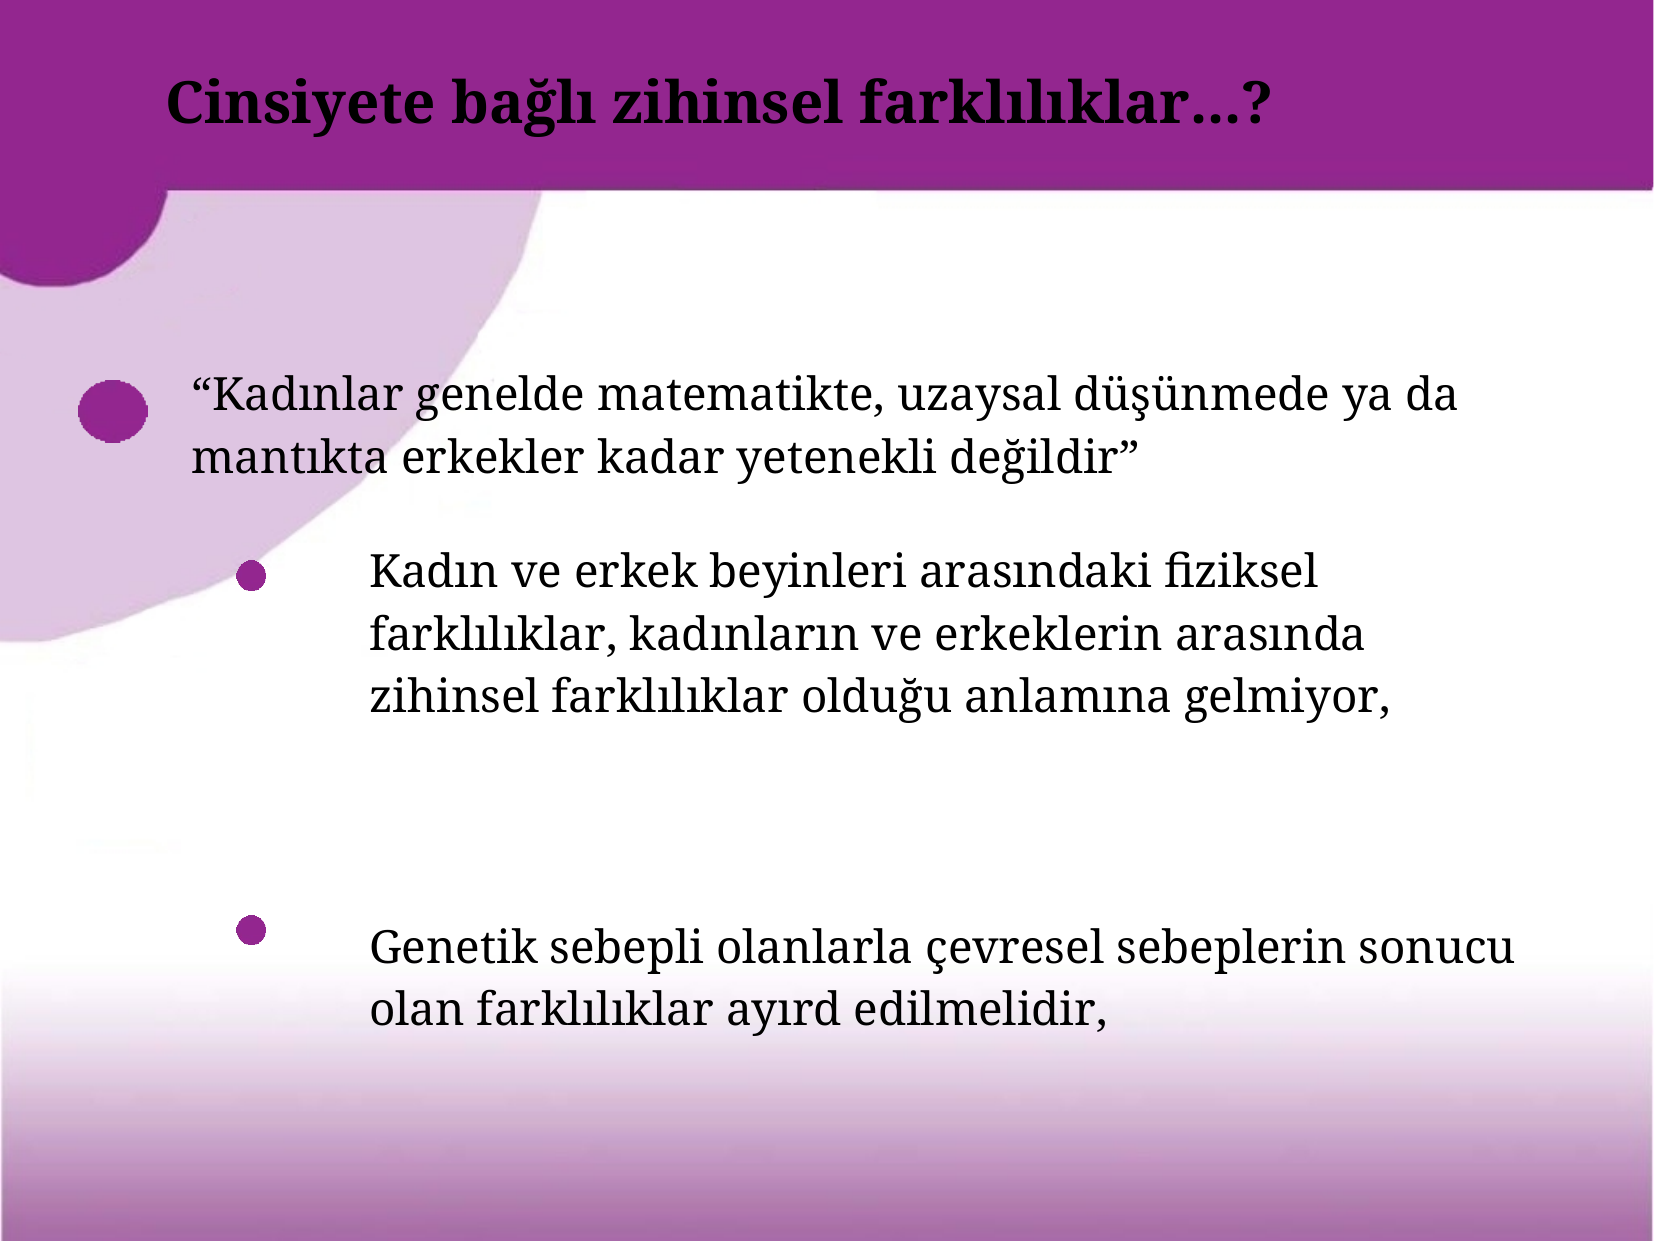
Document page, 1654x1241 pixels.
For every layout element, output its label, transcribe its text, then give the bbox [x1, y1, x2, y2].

text_box Kadın ve erkek beyinleri arasındaki fiziksel farklılıklar, kadınların ve erkeklerin arasında zihinsel farklılıklar olduğu anlamına gelmiyor, Genetik sebepli olanlarla çevresel sebeplerin sonucu olan farklılıklar ayırd edilmelidir, [354, 531, 1536, 1133]
picture [0, 0, 1654, 1241]
text_box “Kadınlar genelde matematikte, uzaysal düşünmede ya da mantıkta erkekler kadar yetenekli değildir” [177, 354, 1595, 562]
text_box Cinsiyete bağlı zihinsel farklılıklar...? [150, 53, 1539, 137]
